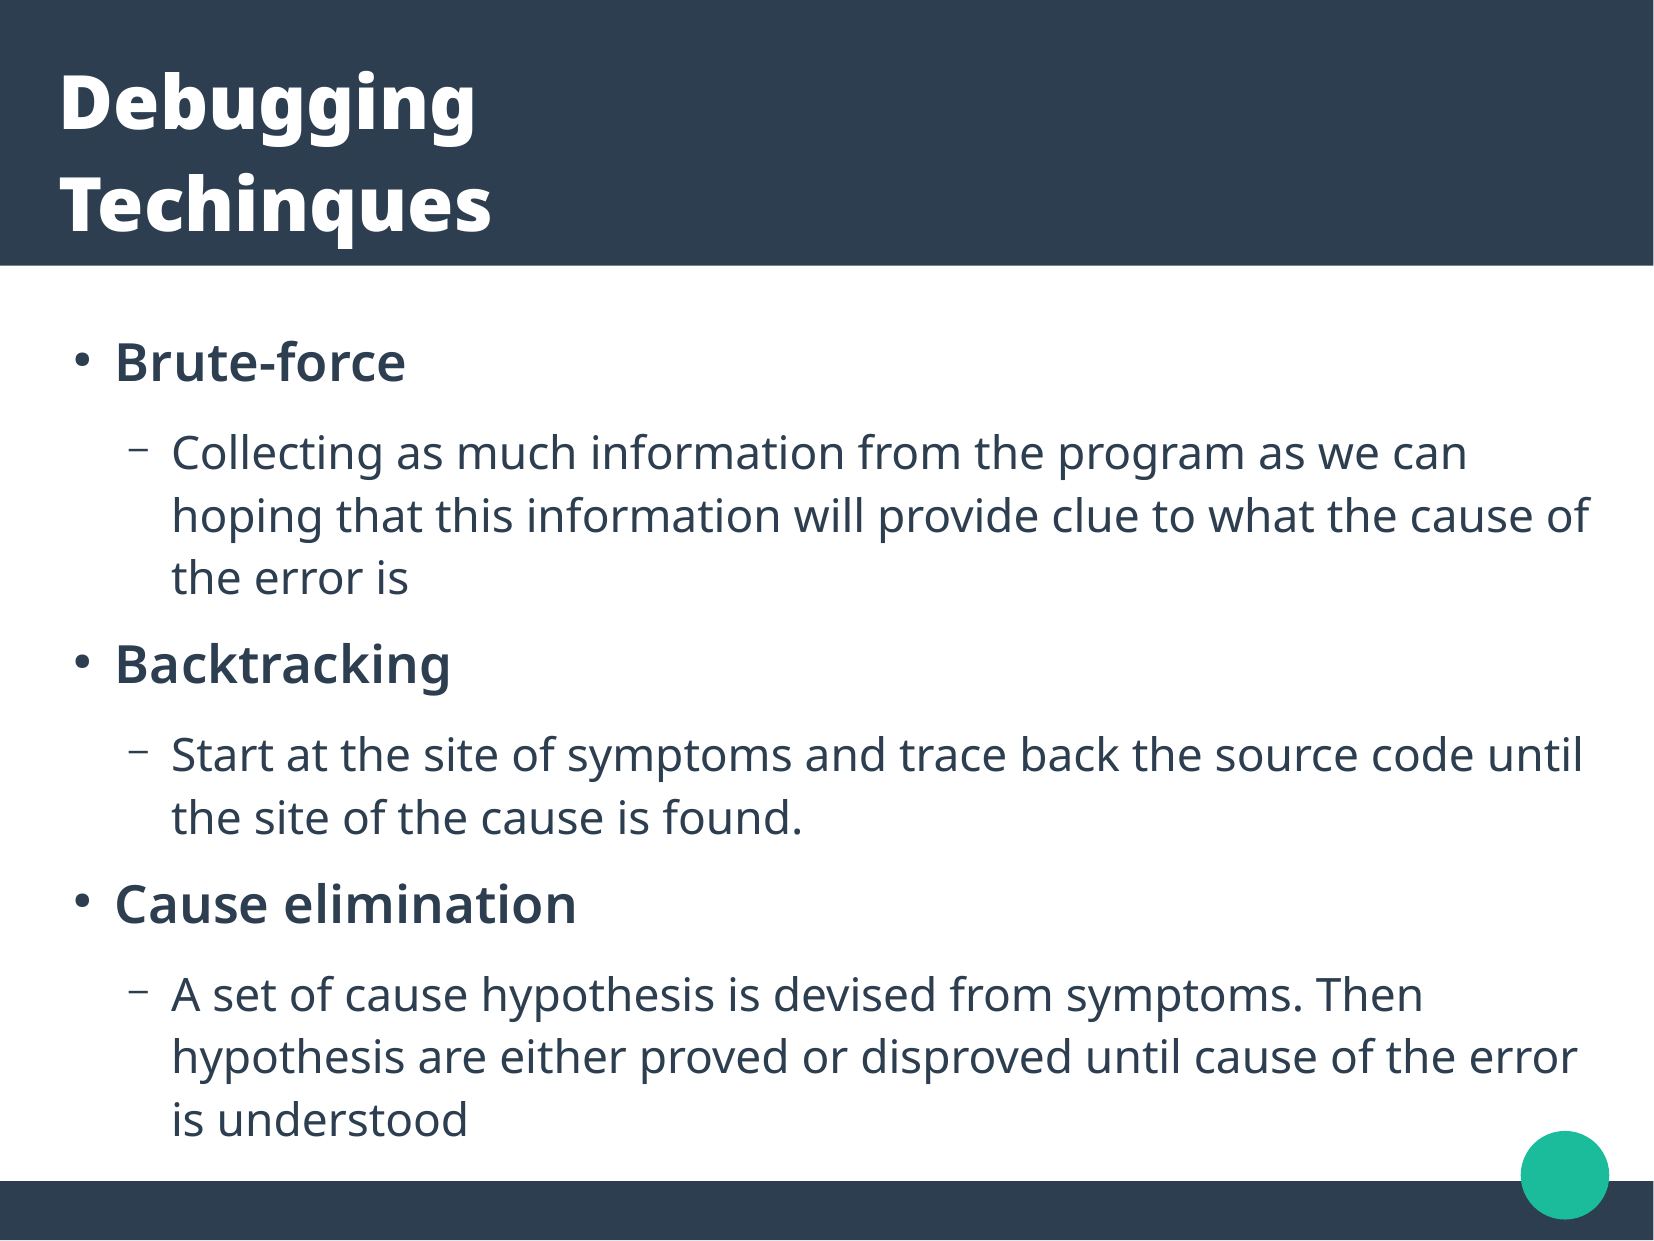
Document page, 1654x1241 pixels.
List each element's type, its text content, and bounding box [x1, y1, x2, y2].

list Brute-force Collecting as much information from the program as we can hoping that this information will provide clue to what the cause of the error is Backtracking Start at the site of symptoms and trace back the source code until the site of the cause is found. Cause elimination A set of cause hypothesis is devised from symptoms. Then hypothesis are either proved or disproved until cause of the error is understood [59, 324, 1595, 1152]
title Debugging Techinques [59, 49, 1595, 207]
